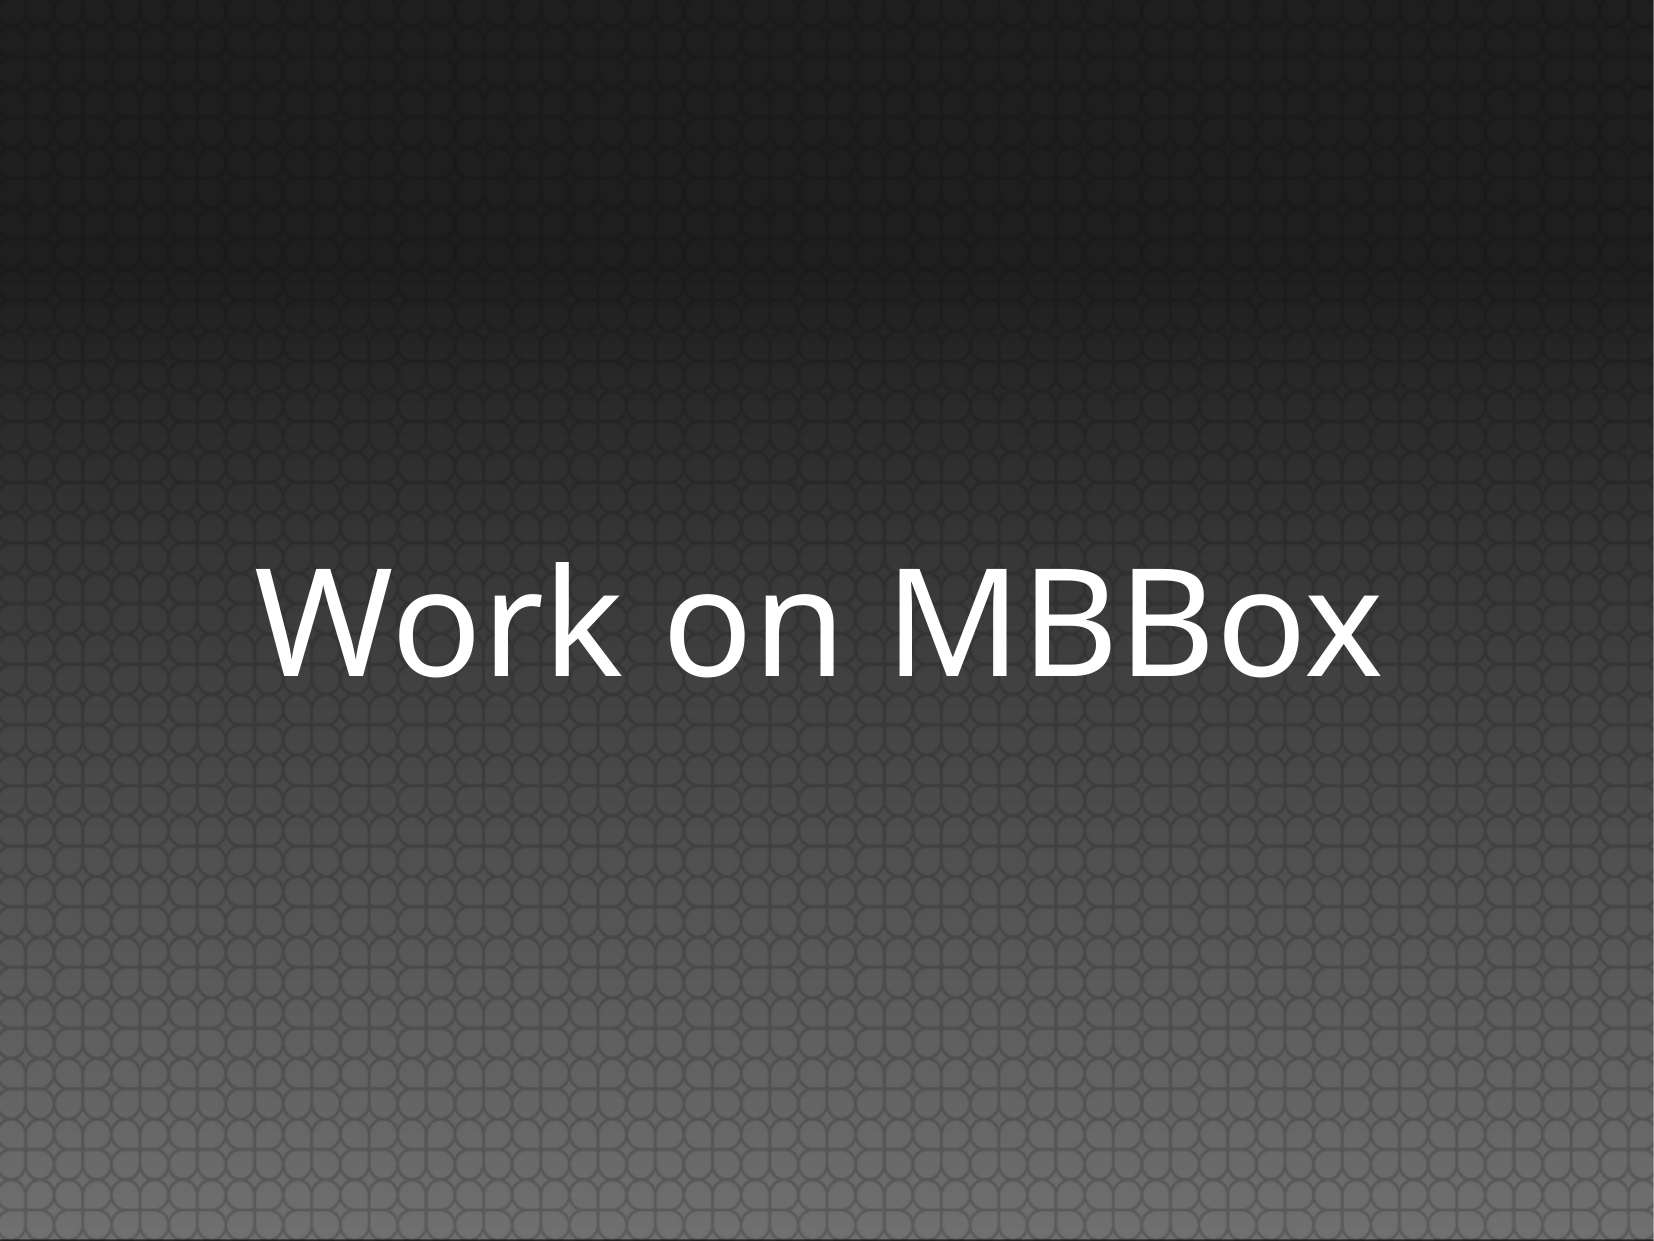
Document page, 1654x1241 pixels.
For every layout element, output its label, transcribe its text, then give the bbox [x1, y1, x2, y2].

picture [0, 0, 1654, 1241]
title Work on MBBox [75, 525, 1564, 713]
